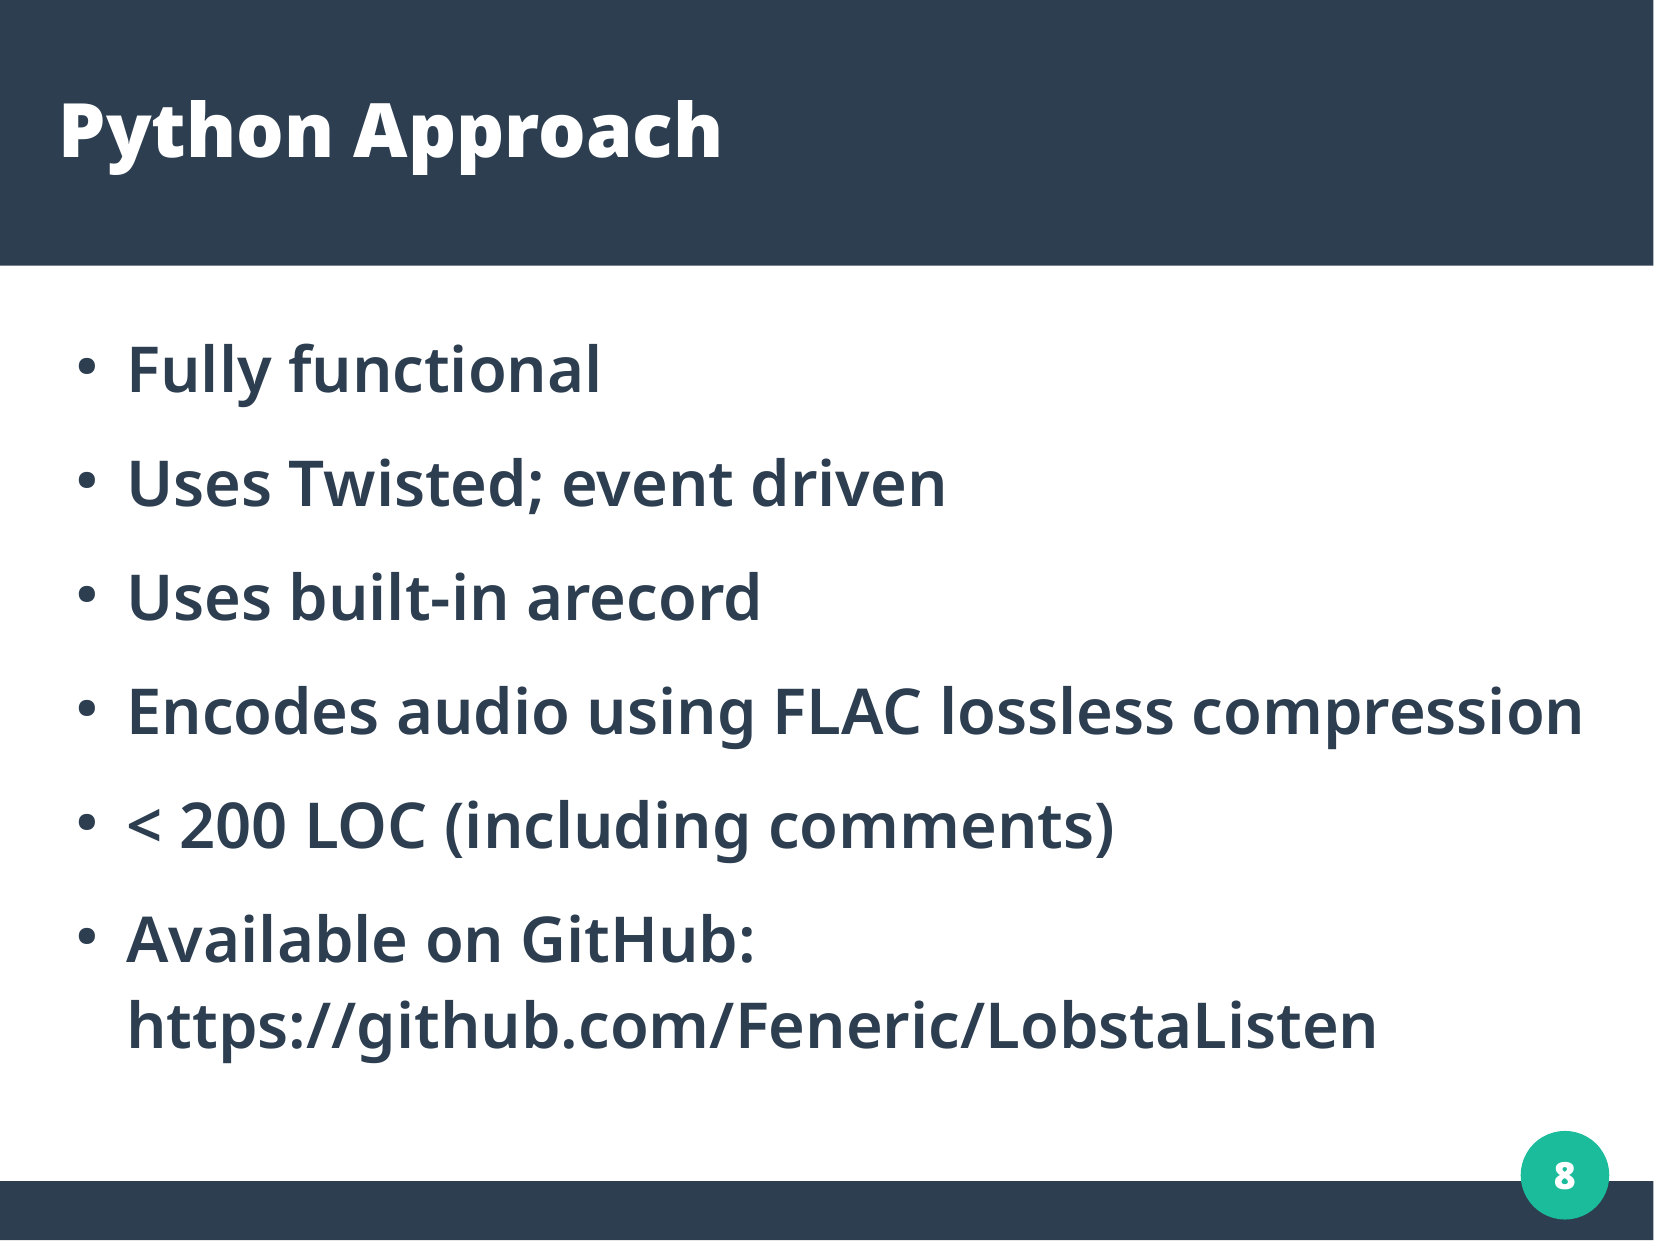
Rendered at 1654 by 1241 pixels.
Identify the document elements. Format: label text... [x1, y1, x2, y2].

list Fully functional Uses Twisted; event driven Uses built-in arecord Encodes audio using FLAC lossless compression < 200 LOC (including comments) Available on GitHub: https://github.com/Feneric/LobstaListen [59, 324, 1595, 1152]
title Python Approach [59, 49, 1595, 207]
